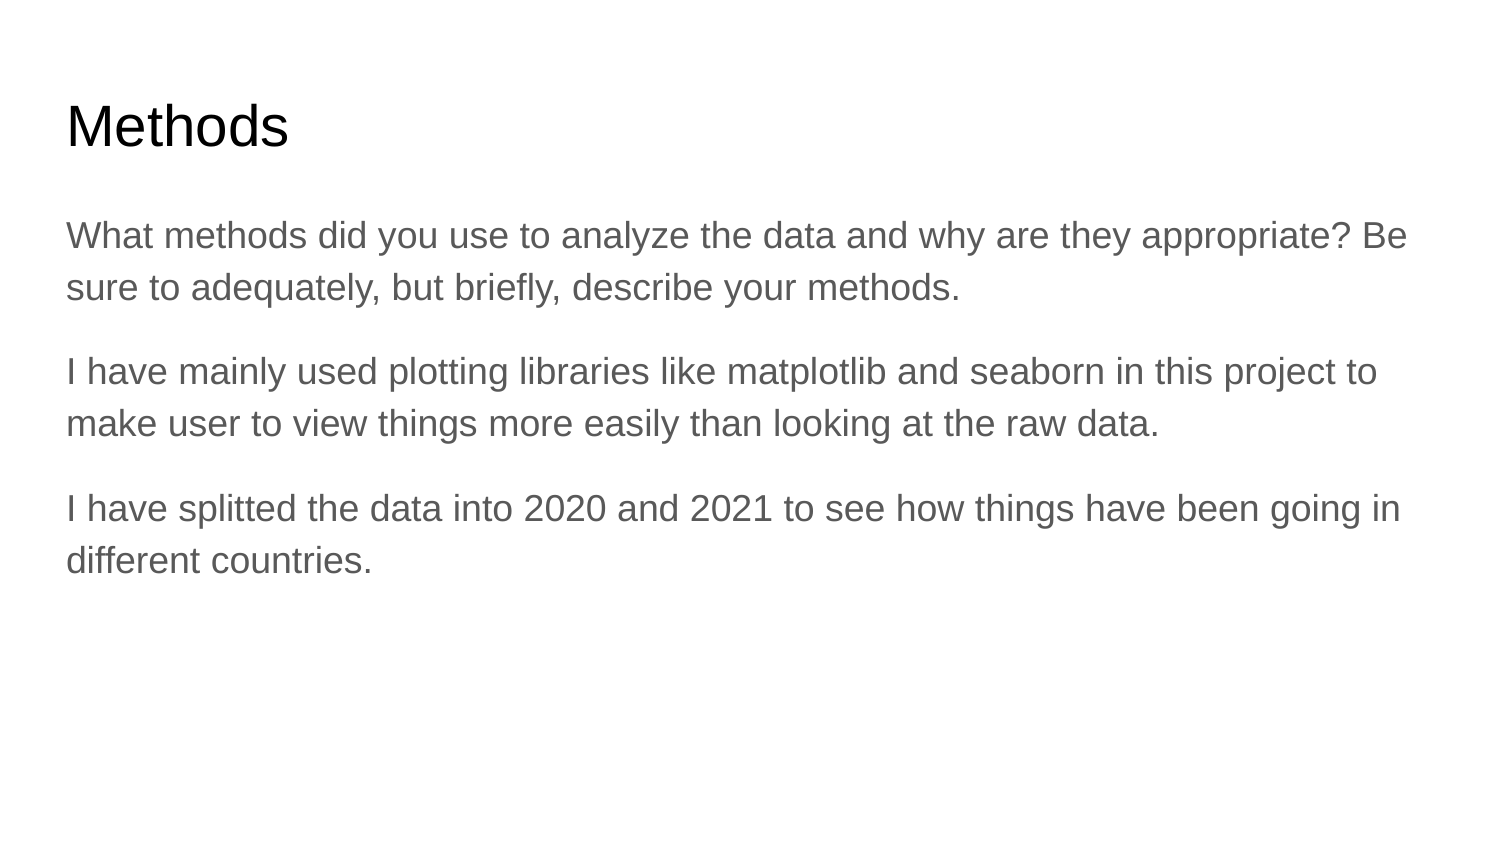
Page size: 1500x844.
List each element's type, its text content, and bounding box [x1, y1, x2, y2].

title Methods [51, 72, 1449, 167]
list What methods did you use to analyze the data and why are they appropriate? Be sure to adequately, but briefly, describe your methods. I have mainly used plotting libraries like matplotlib and seaborn in this project to make user to view things more easily than looking at the raw data. I have splitted the data into 2020 and 2021 to see how things have been going in different countries. [51, 189, 1449, 750]
